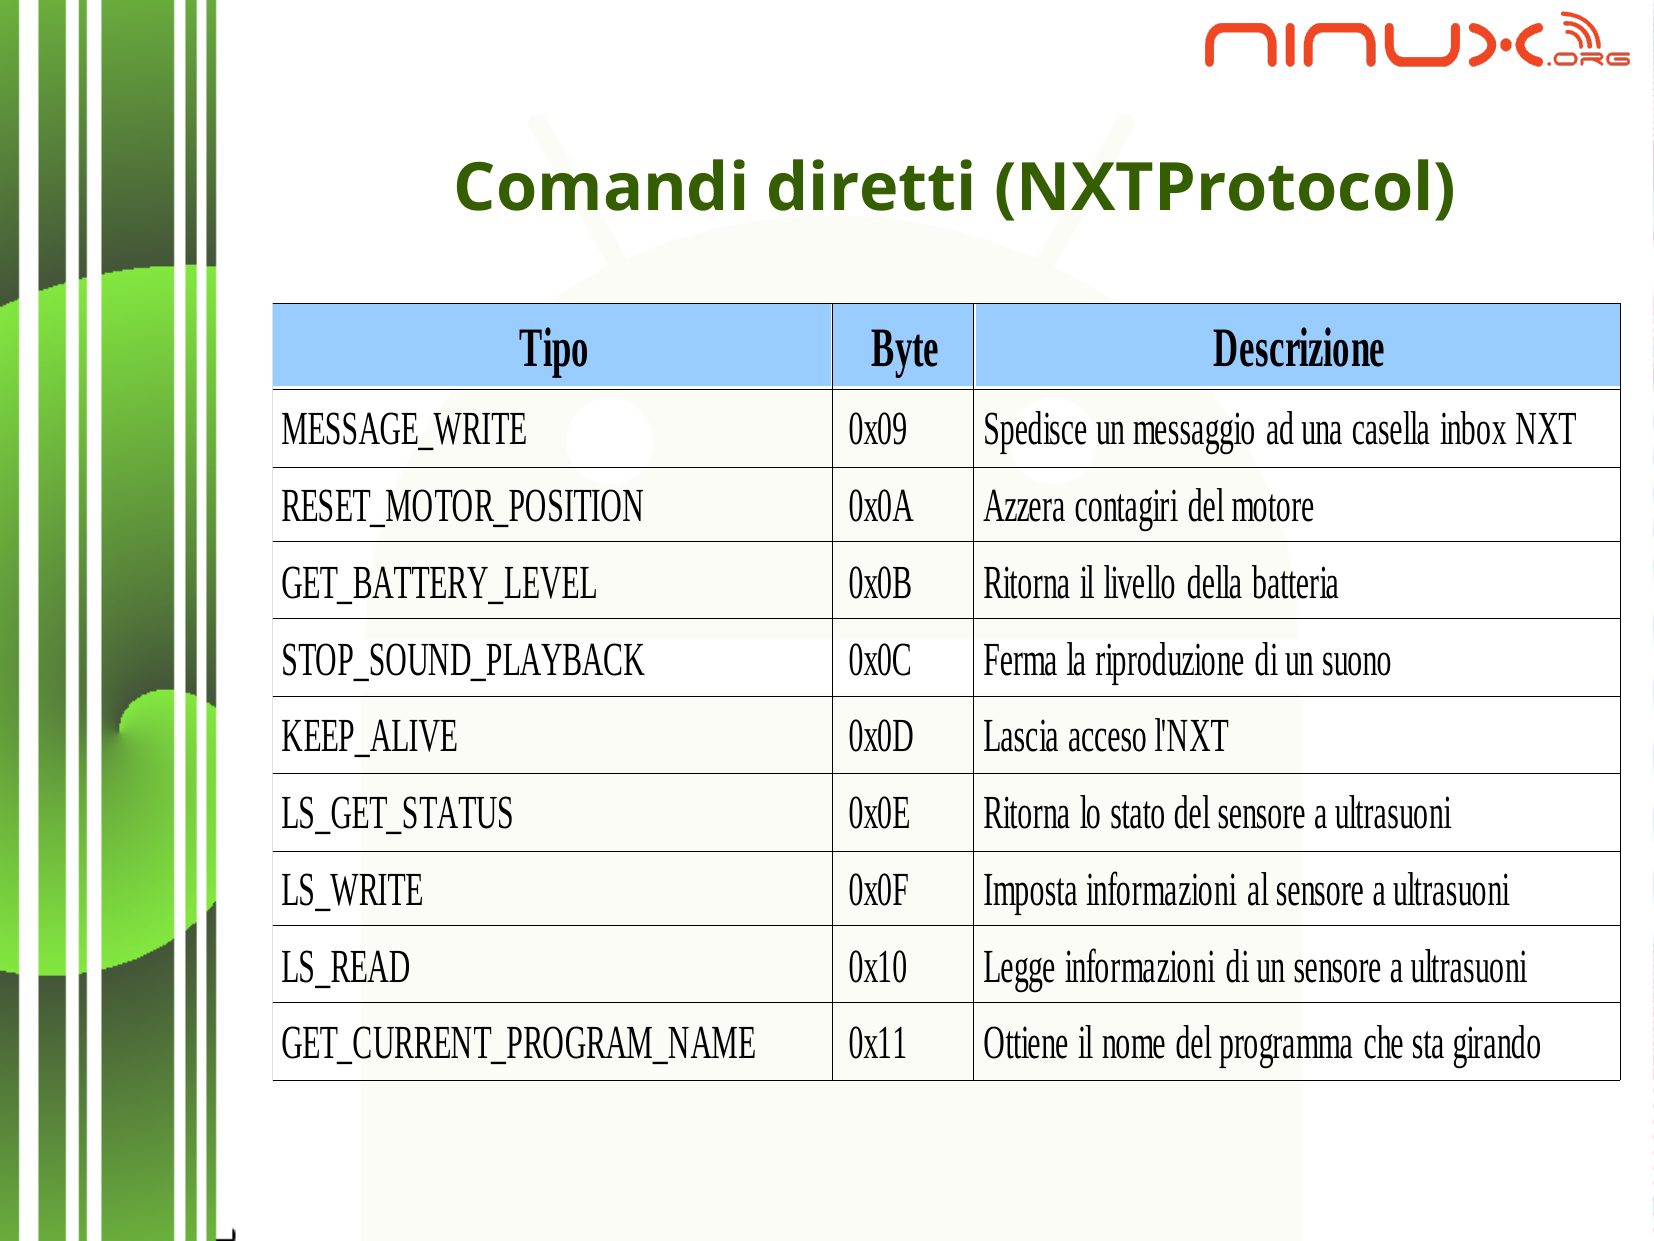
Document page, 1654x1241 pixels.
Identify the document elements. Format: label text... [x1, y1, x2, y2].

chart [272, 303, 1621, 1107]
picture [0, 0, 1654, 1241]
title Comandi diretti (NXTProtocol) [441, 141, 1470, 228]
